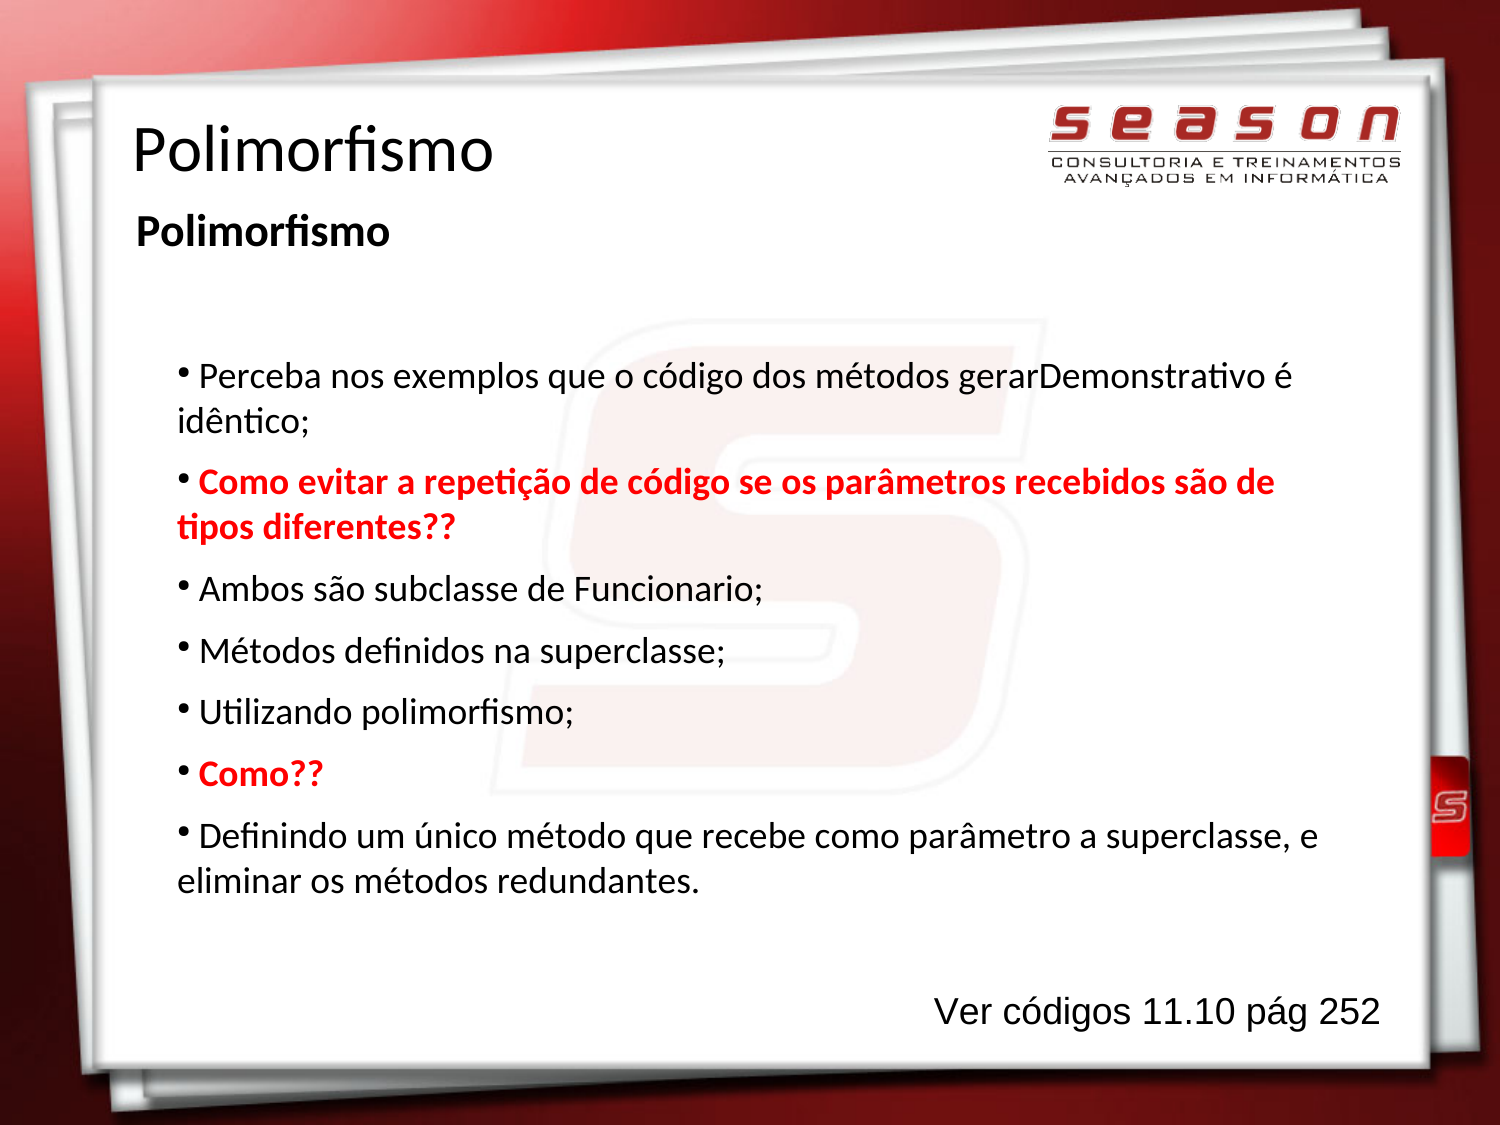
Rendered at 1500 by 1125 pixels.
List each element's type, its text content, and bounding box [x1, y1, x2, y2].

text_box Perceba nos exemplos que o código dos métodos gerarDemonstrativo é idêntico; Como evitar a repetição de código se os parâmetros recebidos são de tipos diferentes?? Ambos são subclasse de Funcionario; Métodos definidos na superclasse; Utilizando polimorfismo; Como?? Definindo um único método que recebe como parâmetro a superclasse, e eliminar os métodos redundantes. [177, 350, 1328, 901]
text_box Ver códigos 11.10 pág 252 [708, 979, 1396, 1040]
picture [0, 0, 1500, 1125]
text_box Polimorfismo [119, 200, 1240, 256]
title Polimorfismo [118, 33, 1394, 257]
